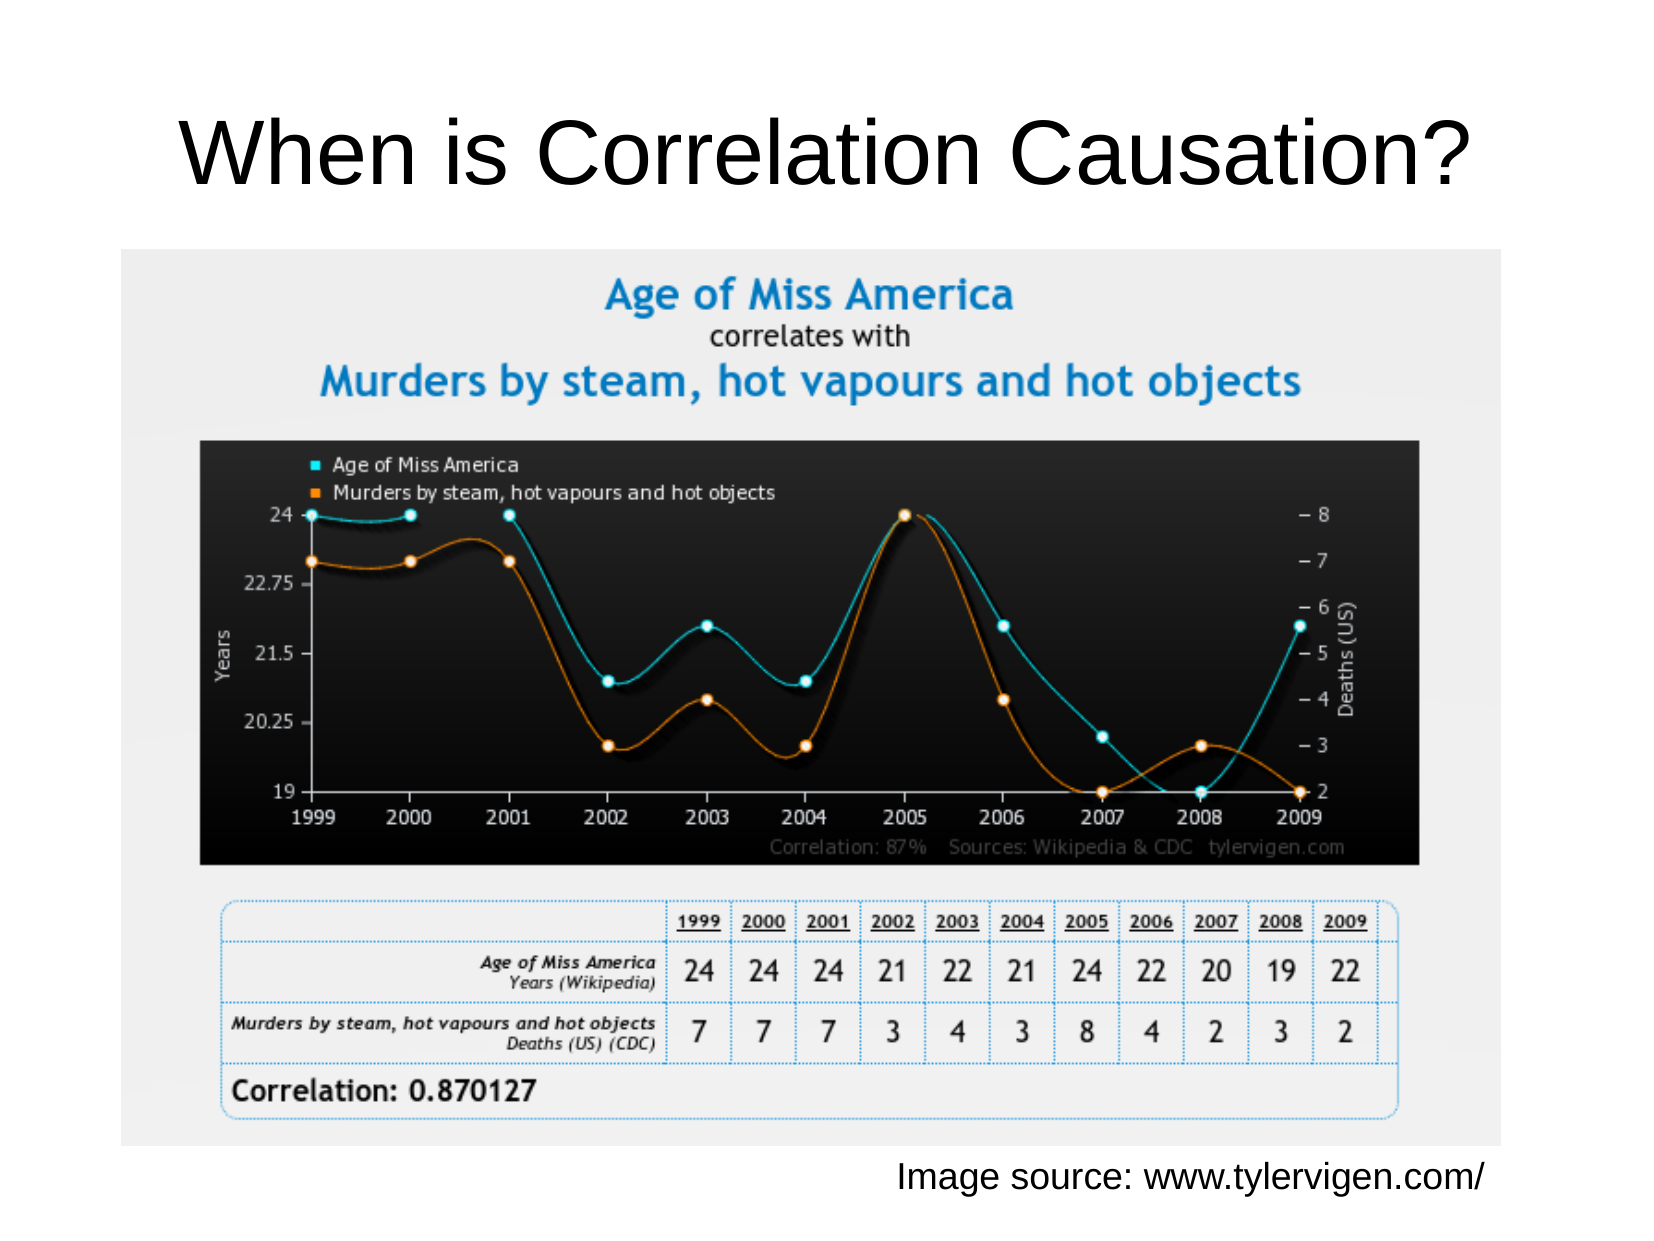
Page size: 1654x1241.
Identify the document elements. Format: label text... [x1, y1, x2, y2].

title When is Correlation Causation? [82, 49, 1571, 257]
text_box Image source: www.tylervigen.com/ [881, 1147, 1501, 1205]
picture [121, 249, 1501, 1146]
